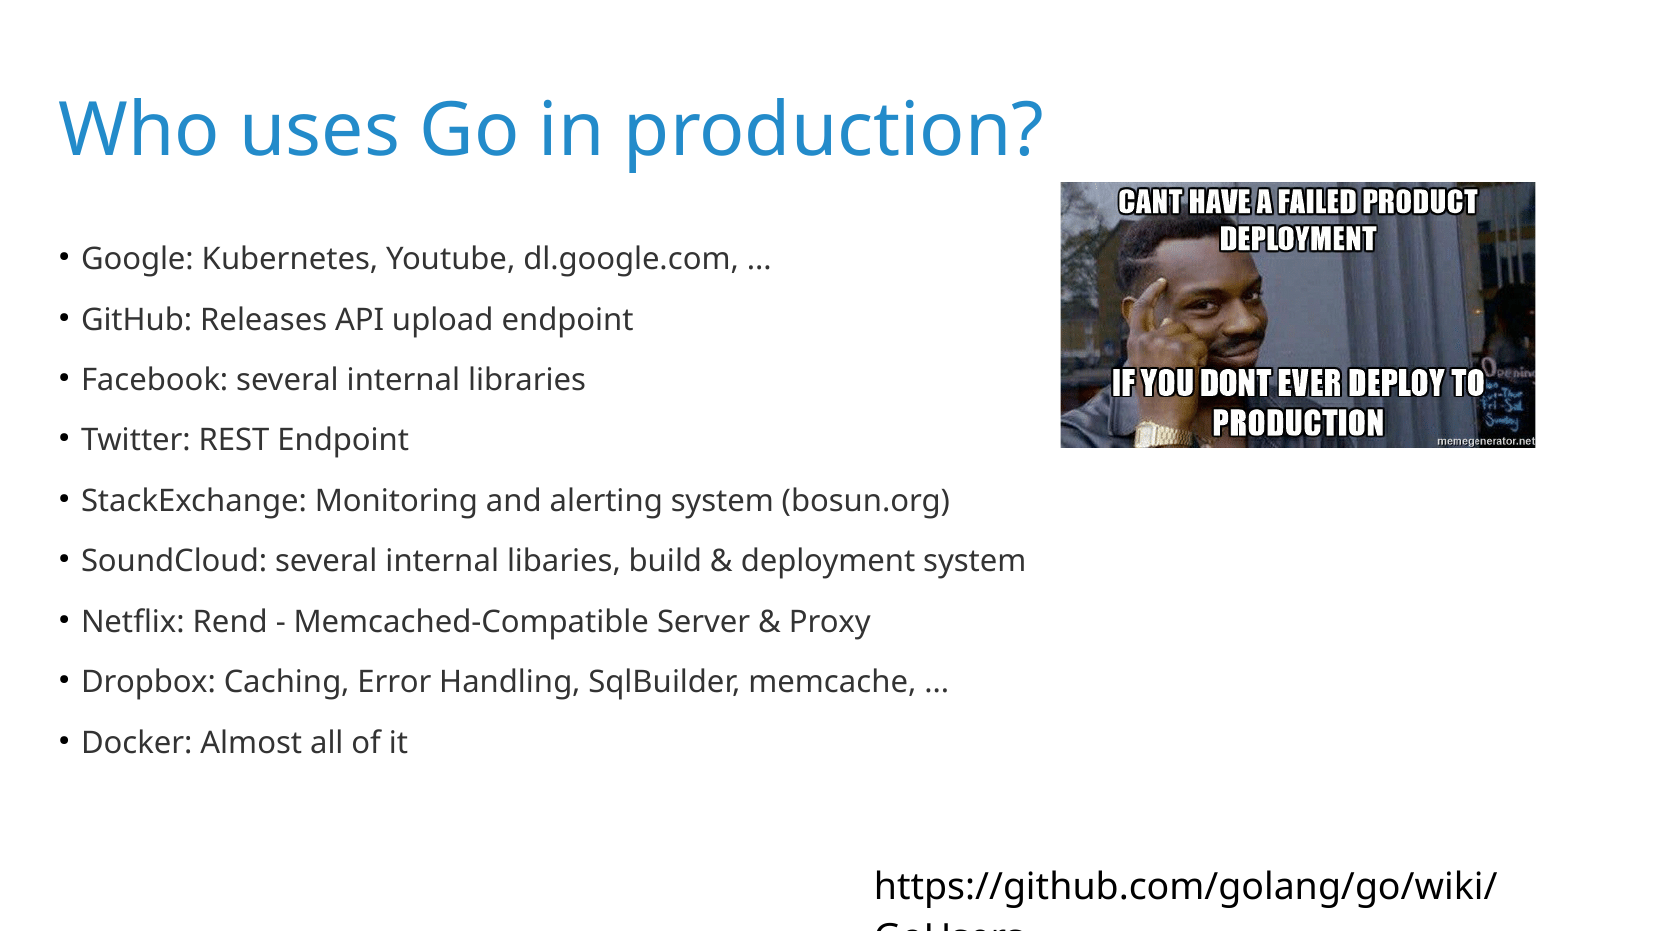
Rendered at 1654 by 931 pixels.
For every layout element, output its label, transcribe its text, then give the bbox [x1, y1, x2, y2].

title Who uses Go in production? [59, 59, 1595, 178]
picture [1060, 182, 1536, 455]
text_box https://github.com/golang/go/wiki/GoUsers [868, 859, 1616, 931]
list Google: Kubernetes, Youtube, dl.google.com, ... GitHub: Releases API upload endpoint Facebook: several internal libraries Twitter: REST Endpoint StackExchange: Monitoring and alerting system (bosun.org) SoundCloud: several internal libaries, build & deployment system Netflix: Rend - Memcached-Compatible Server & Proxy Dropbox: Caching, Error Handling, SqlBuilder, memcache, ... Docker: Almost all of it [59, 236, 1595, 768]
